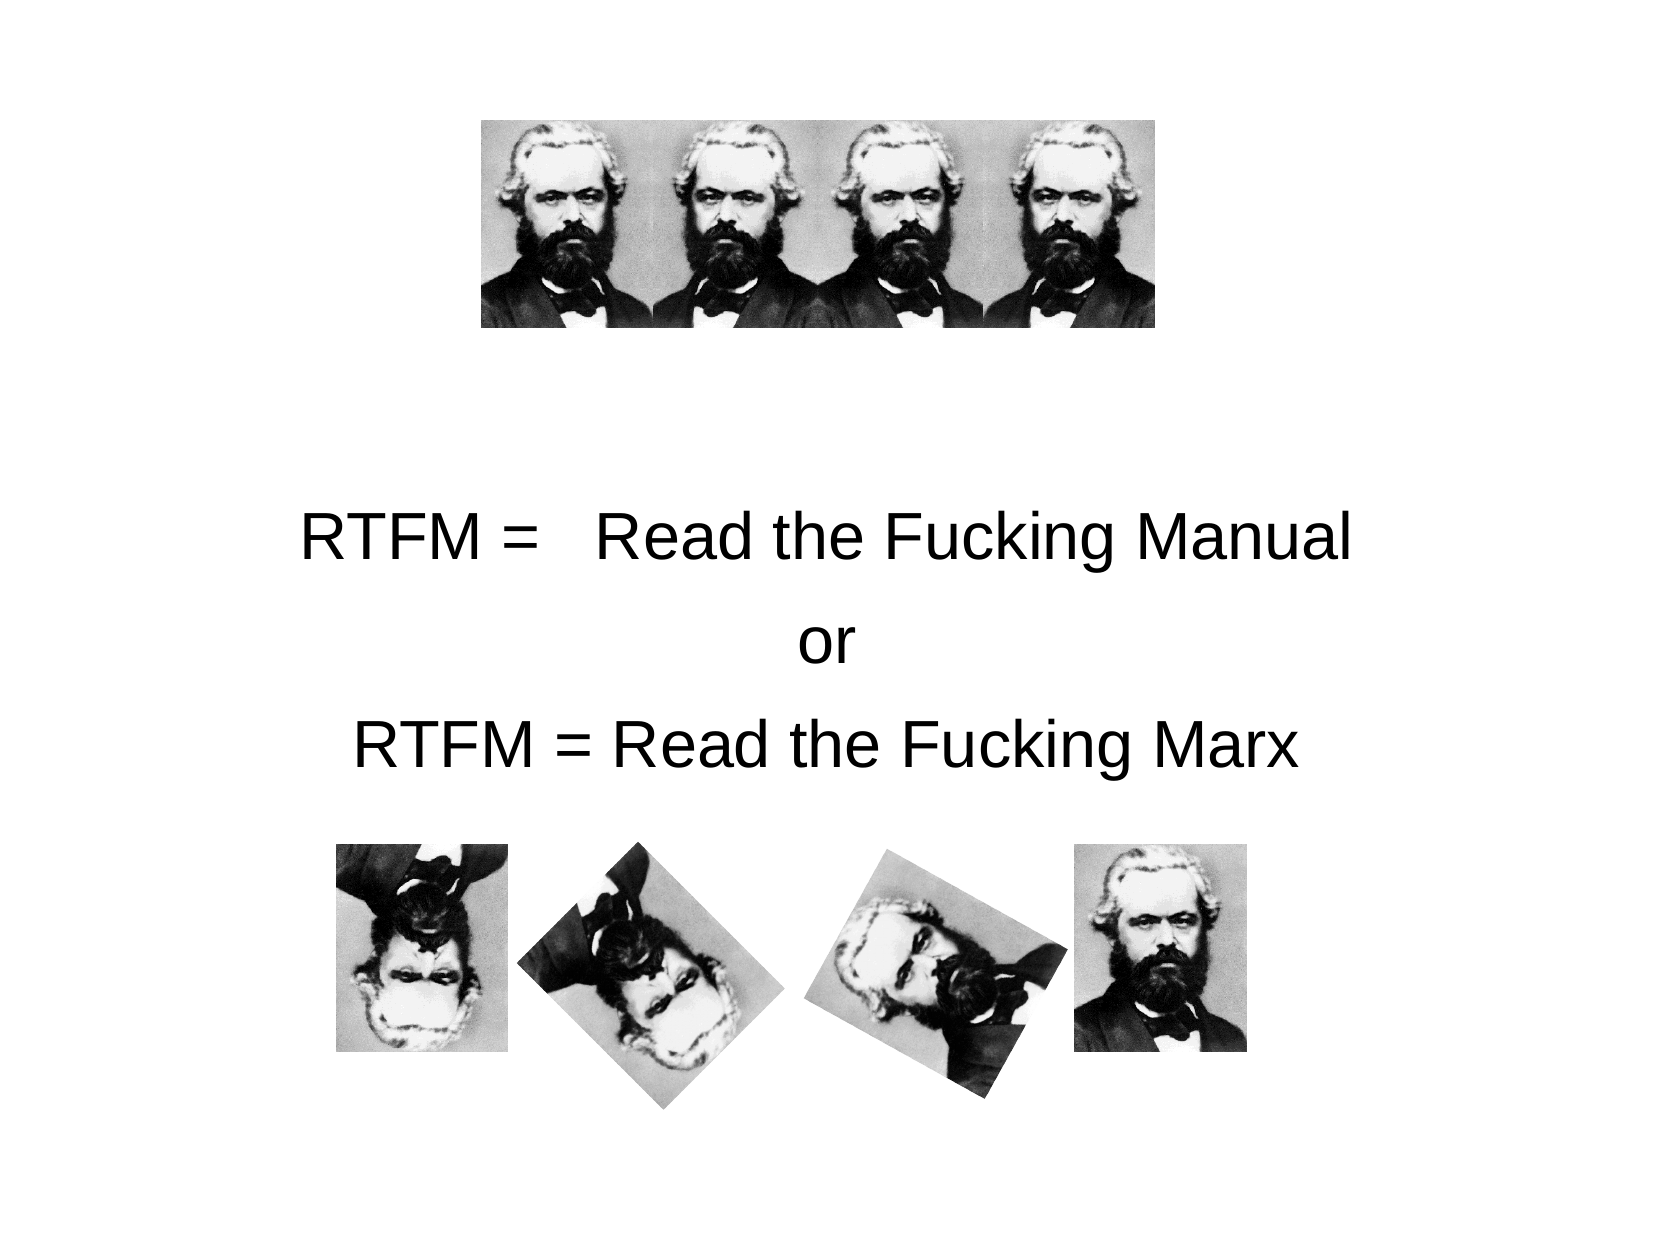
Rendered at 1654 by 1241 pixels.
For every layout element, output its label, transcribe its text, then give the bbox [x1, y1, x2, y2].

picture [803, 848, 1068, 1099]
picture [1074, 844, 1247, 1052]
picture [481, 120, 1155, 328]
picture [516, 841, 785, 1110]
list RTFM = Read the Fucking Manual or RTFM = Read the Fucking Marx [82, 290, 1571, 1010]
picture [336, 844, 508, 1052]
